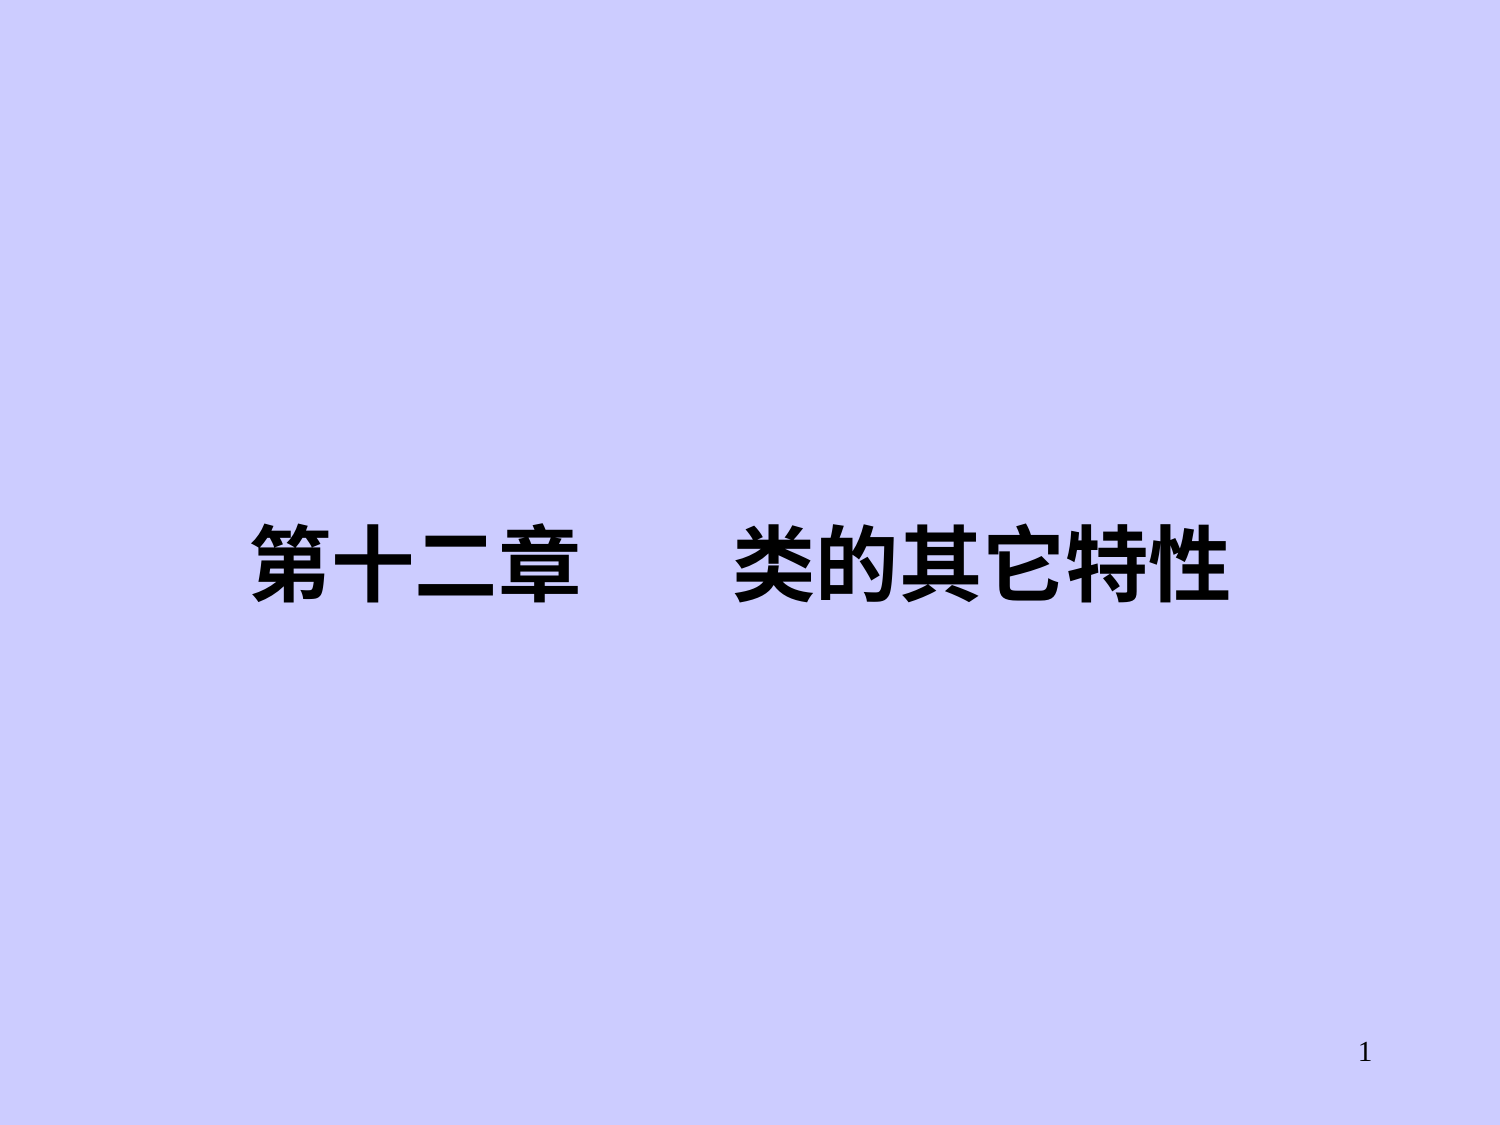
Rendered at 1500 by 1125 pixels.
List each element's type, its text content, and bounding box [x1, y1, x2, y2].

text_box <编号> [1074, 1025, 1388, 1101]
text_box 第十二章 类的其它特性 [225, 474, 1276, 621]
